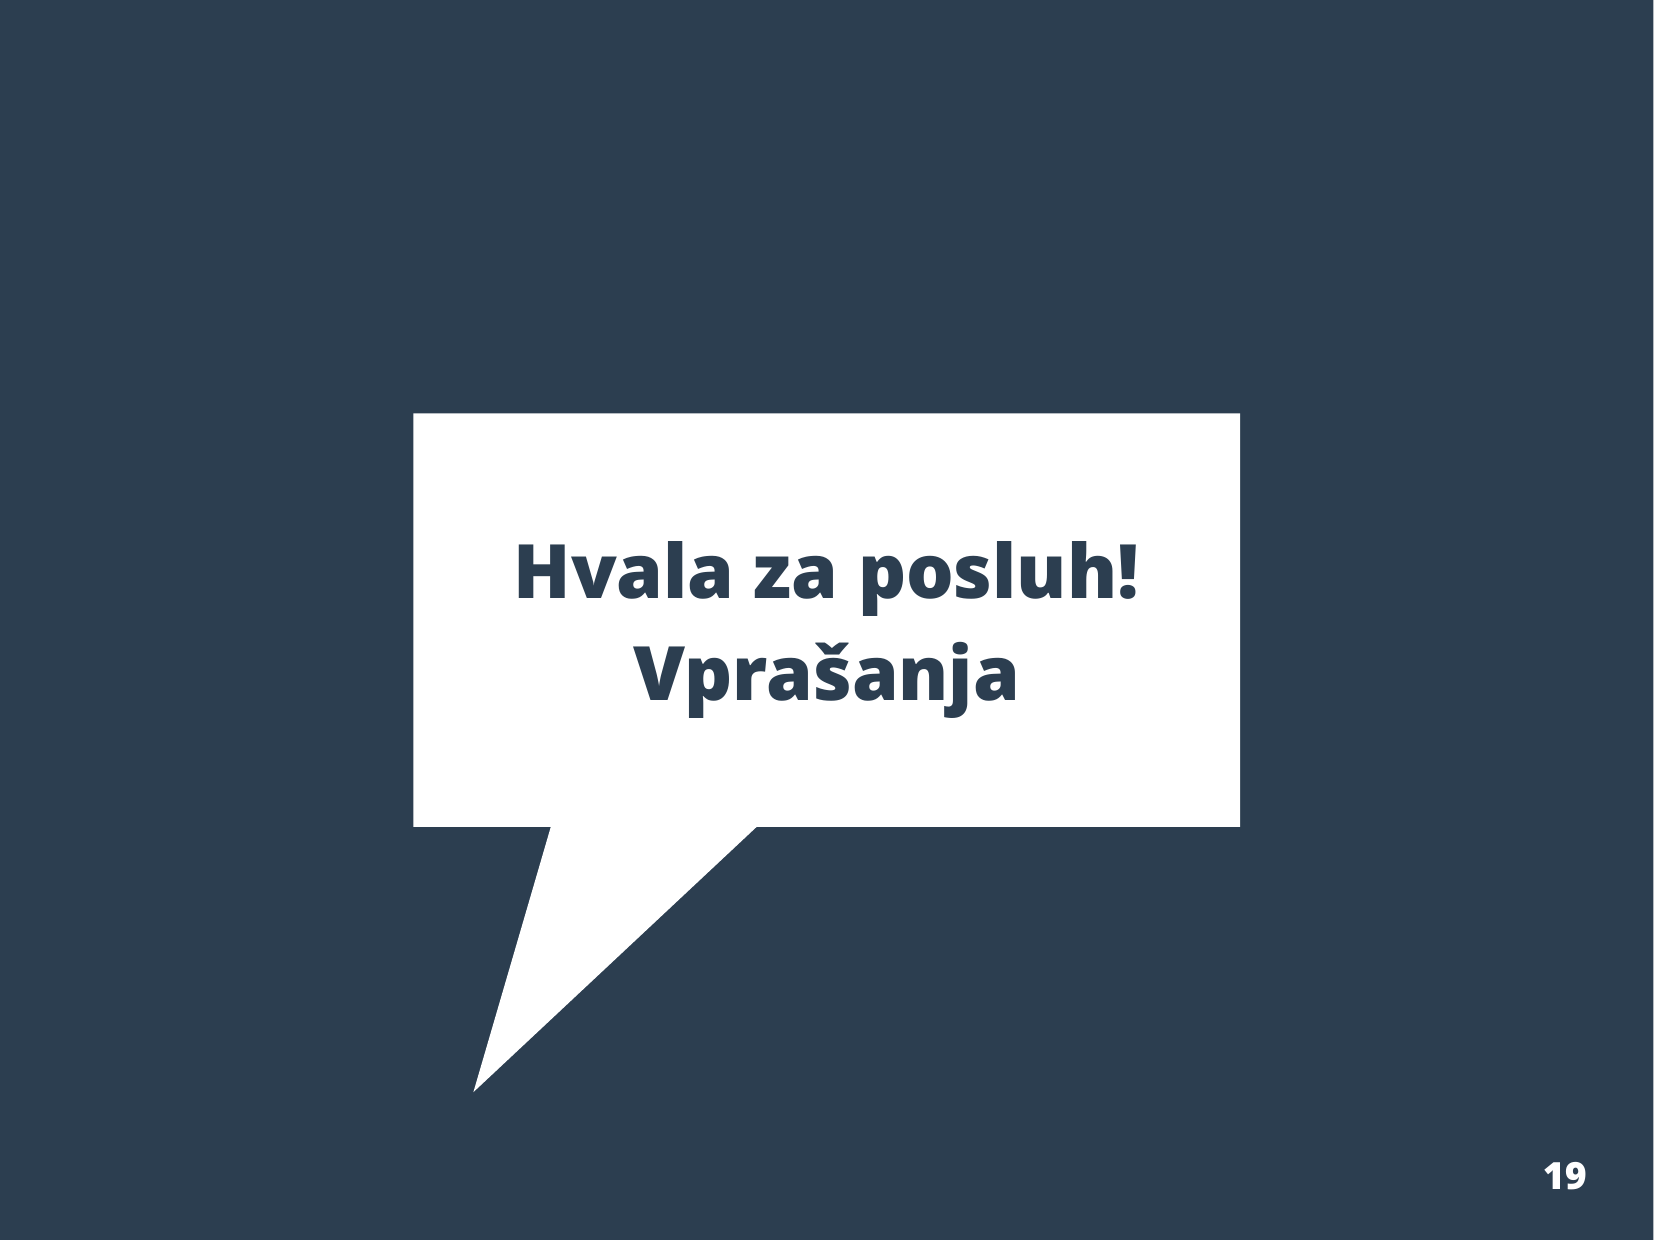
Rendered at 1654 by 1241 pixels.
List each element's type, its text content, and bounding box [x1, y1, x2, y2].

title Hvala za posluh! Vprašanja [442, 442, 1211, 798]
